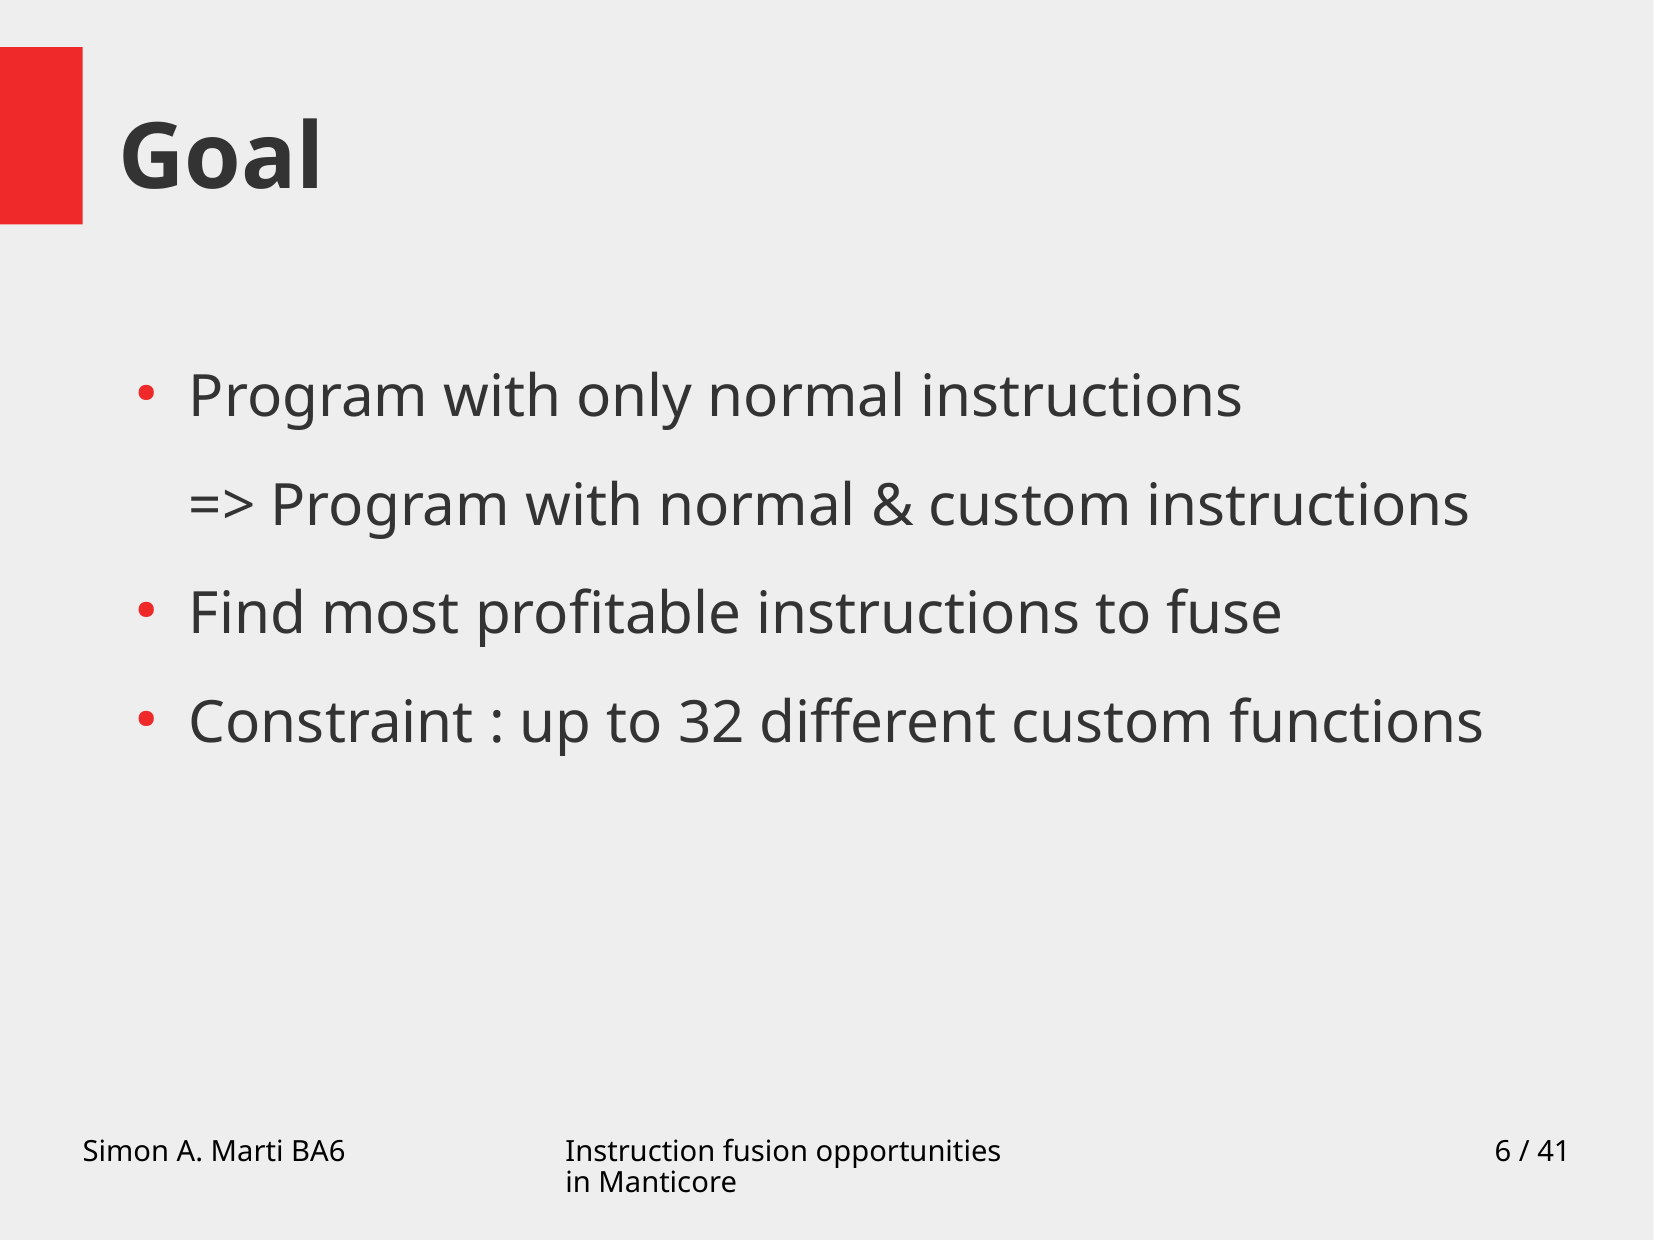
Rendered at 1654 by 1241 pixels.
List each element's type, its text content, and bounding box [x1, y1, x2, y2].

list Program with only normal instructions => Program with normal & custom instructions Find most profitable instructions to fuse Constraint : up to 32 different custom functions [118, 354, 1536, 1074]
title Goal [118, 49, 1571, 257]
